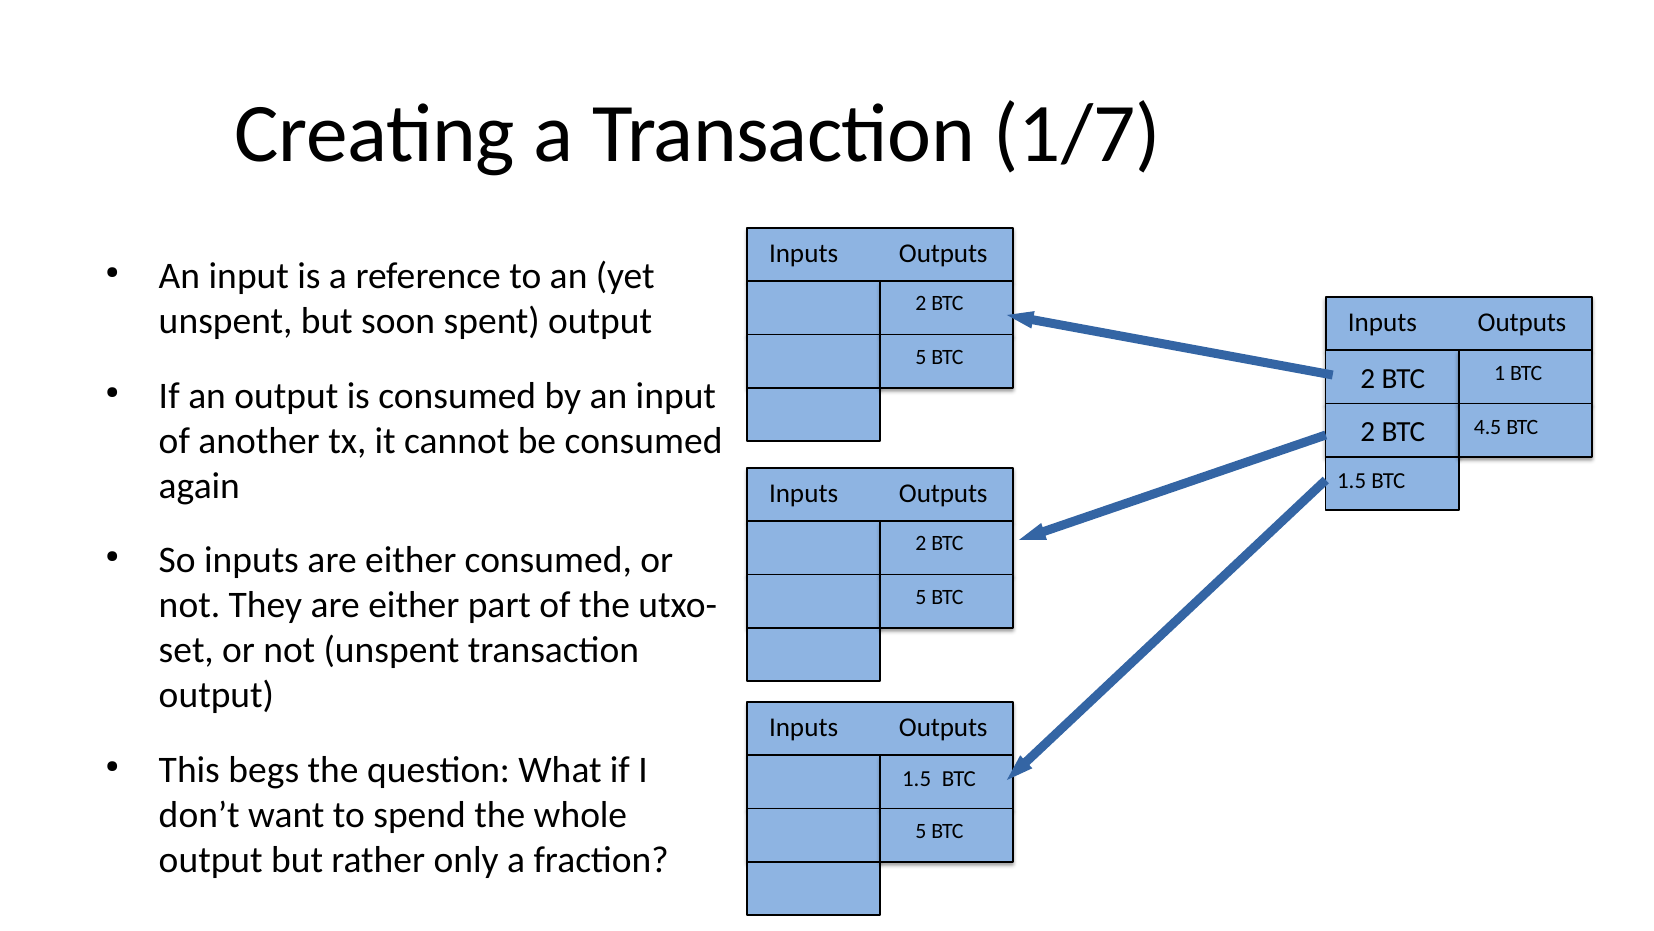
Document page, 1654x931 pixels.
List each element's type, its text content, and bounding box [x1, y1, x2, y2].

text_box 5 BTC [913, 582, 980, 609]
text_box 2 BTC [1358, 412, 1456, 448]
text_box Inputs [767, 475, 843, 509]
text_box [1319, 293, 1599, 509]
text_box 1.5 BTC [900, 763, 1007, 791]
list An input is a reference to an (yet unspent, but soon spent) output If an output is consumed by an input of another tx, it cannot be consumed again So inputs are either consumed, or not. They are either part of the utxo-set, or not (unspent transaction output) This begs the question: What if I don’t want to spend the whole output but rather only a fraction? [87, 251, 735, 931]
text_box [741, 465, 1020, 680]
text_box Inputs [767, 709, 843, 743]
text_box Outputs [1475, 304, 1572, 338]
text_box 2 BTC [1358, 358, 1456, 394]
text_box Outputs [896, 475, 993, 509]
title Creating a Transaction (1/7) [90, 33, 1410, 234]
text_box 2 BTC [913, 529, 980, 556]
text_box 1.5 BTC [1335, 465, 1432, 493]
text_box Outputs [896, 709, 993, 743]
text_box [741, 698, 1020, 914]
text_box Inputs [767, 235, 843, 269]
text_box Inputs [1345, 304, 1421, 338]
text_box [741, 225, 1020, 440]
text_box 2 BTC [913, 289, 980, 316]
text_box 1 BTC [1492, 358, 1559, 385]
text_box [1319, 441, 1325, 466]
text_box 5 BTC [913, 342, 980, 369]
text_box 4.5 BTC [1471, 412, 1592, 440]
text_box 5 BTC [913, 816, 980, 843]
text_box Outputs [896, 235, 993, 269]
